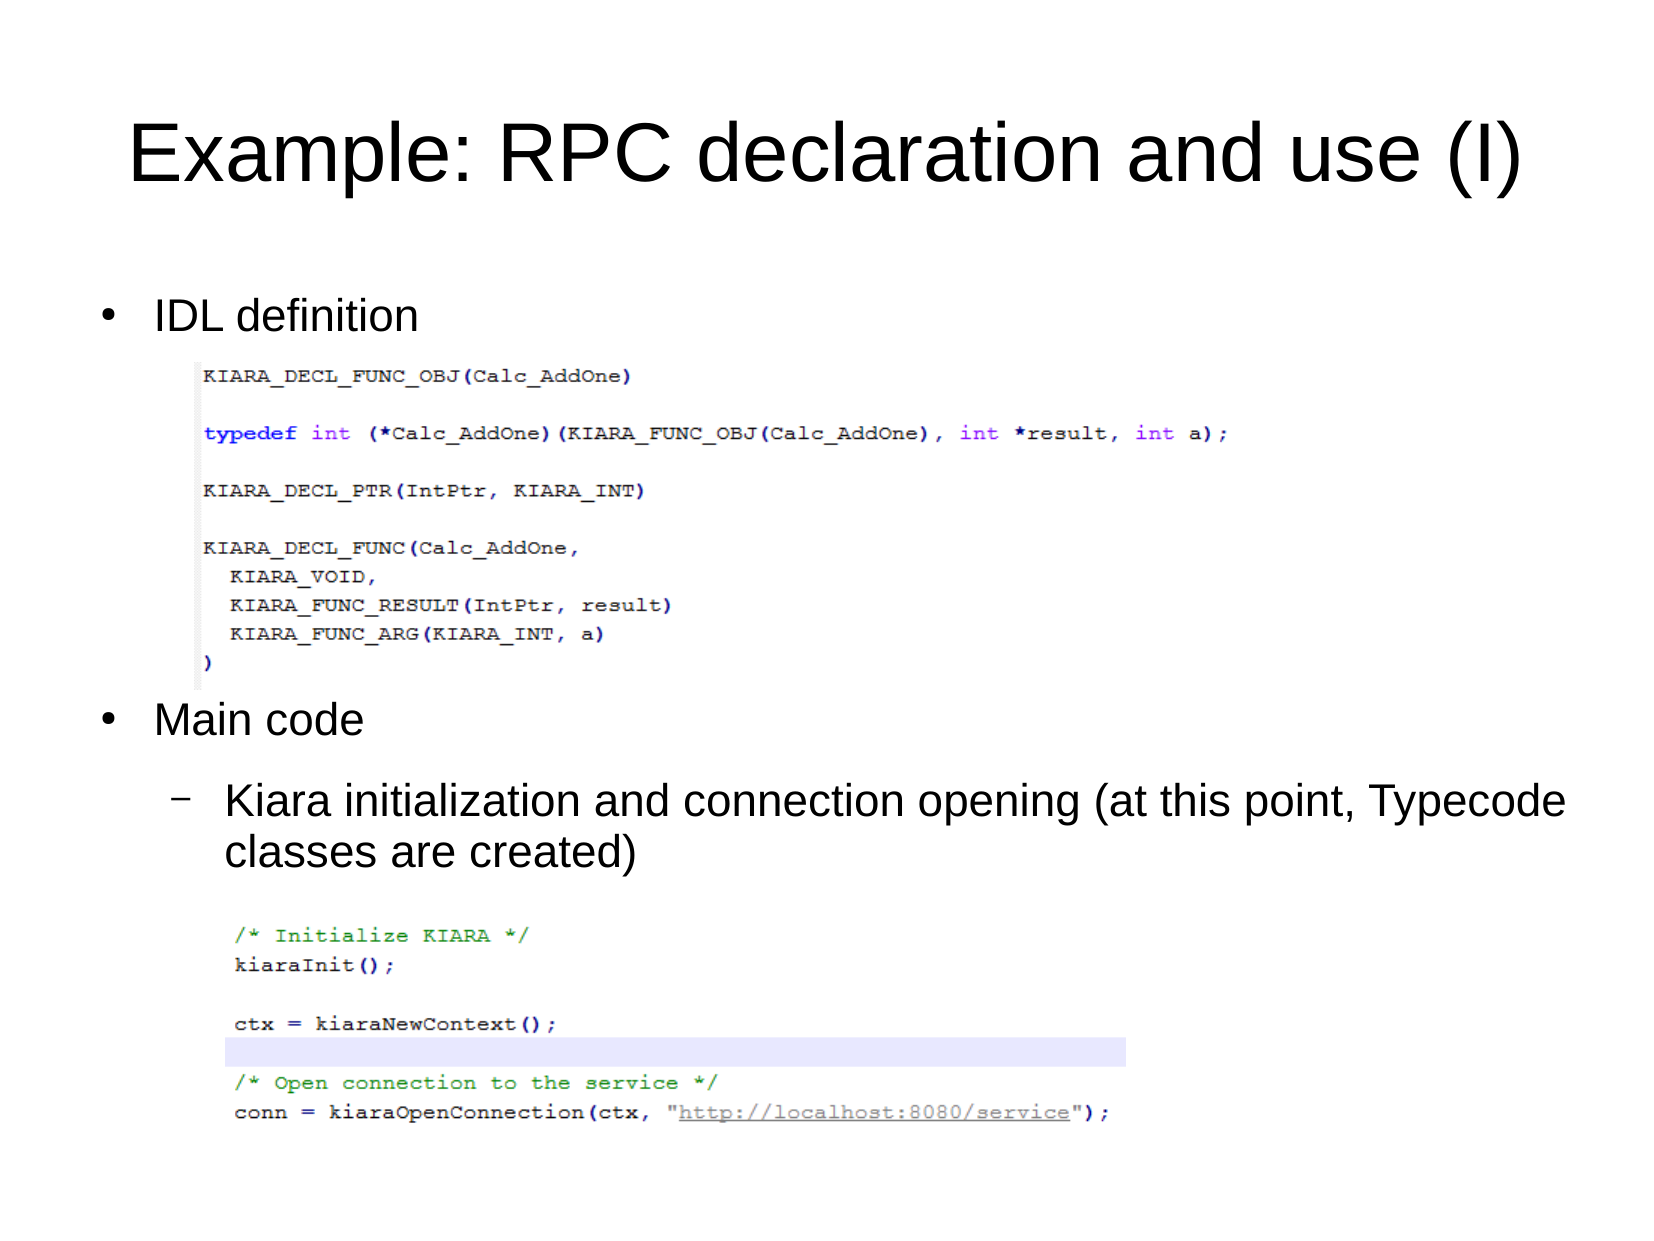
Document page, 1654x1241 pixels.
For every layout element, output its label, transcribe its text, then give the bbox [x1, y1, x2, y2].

picture [225, 911, 1126, 1145]
title Example: RPC declaration and use (I) [82, 49, 1571, 257]
list IDL definition Main code Kiara initialization and connection opening (at this point, Typecode classes are created) [82, 290, 1571, 1216]
picture [194, 362, 1246, 691]
